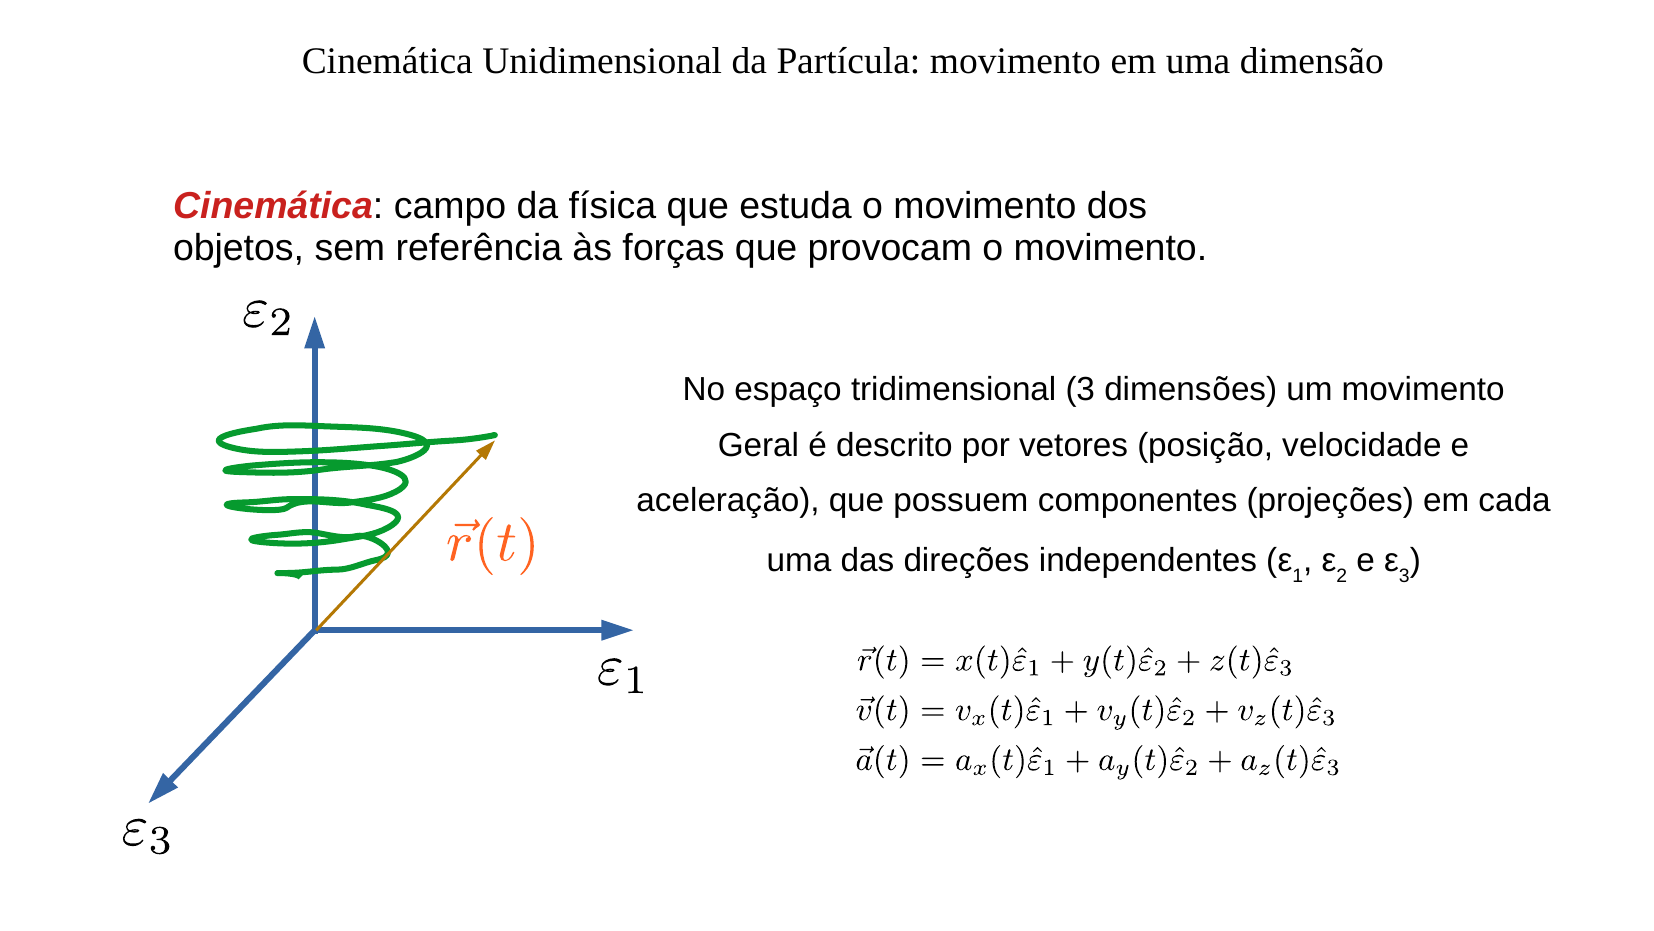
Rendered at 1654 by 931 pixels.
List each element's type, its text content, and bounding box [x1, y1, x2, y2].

picture [596, 658, 643, 694]
picture [441, 514, 536, 578]
picture [853, 645, 1339, 780]
picture [242, 300, 290, 336]
text_box No espaço tridimensional (3 dimensões) um movimento Geral é descrito por vetores (posição, velocidade e aceleração), que possuem componentes (projeções) em cada uma das direções independentes (ε1, ε2 e ε3) [621, 344, 1575, 597]
text_box Cinemática Unidimensional da Partícula: movimento em uma dimensão [287, 11, 1401, 89]
text_box Cinemática: campo da física que estuda o movimento dos objetos, sem referência às forças que provocam o movimento. [158, 176, 1291, 293]
picture [119, 816, 172, 857]
